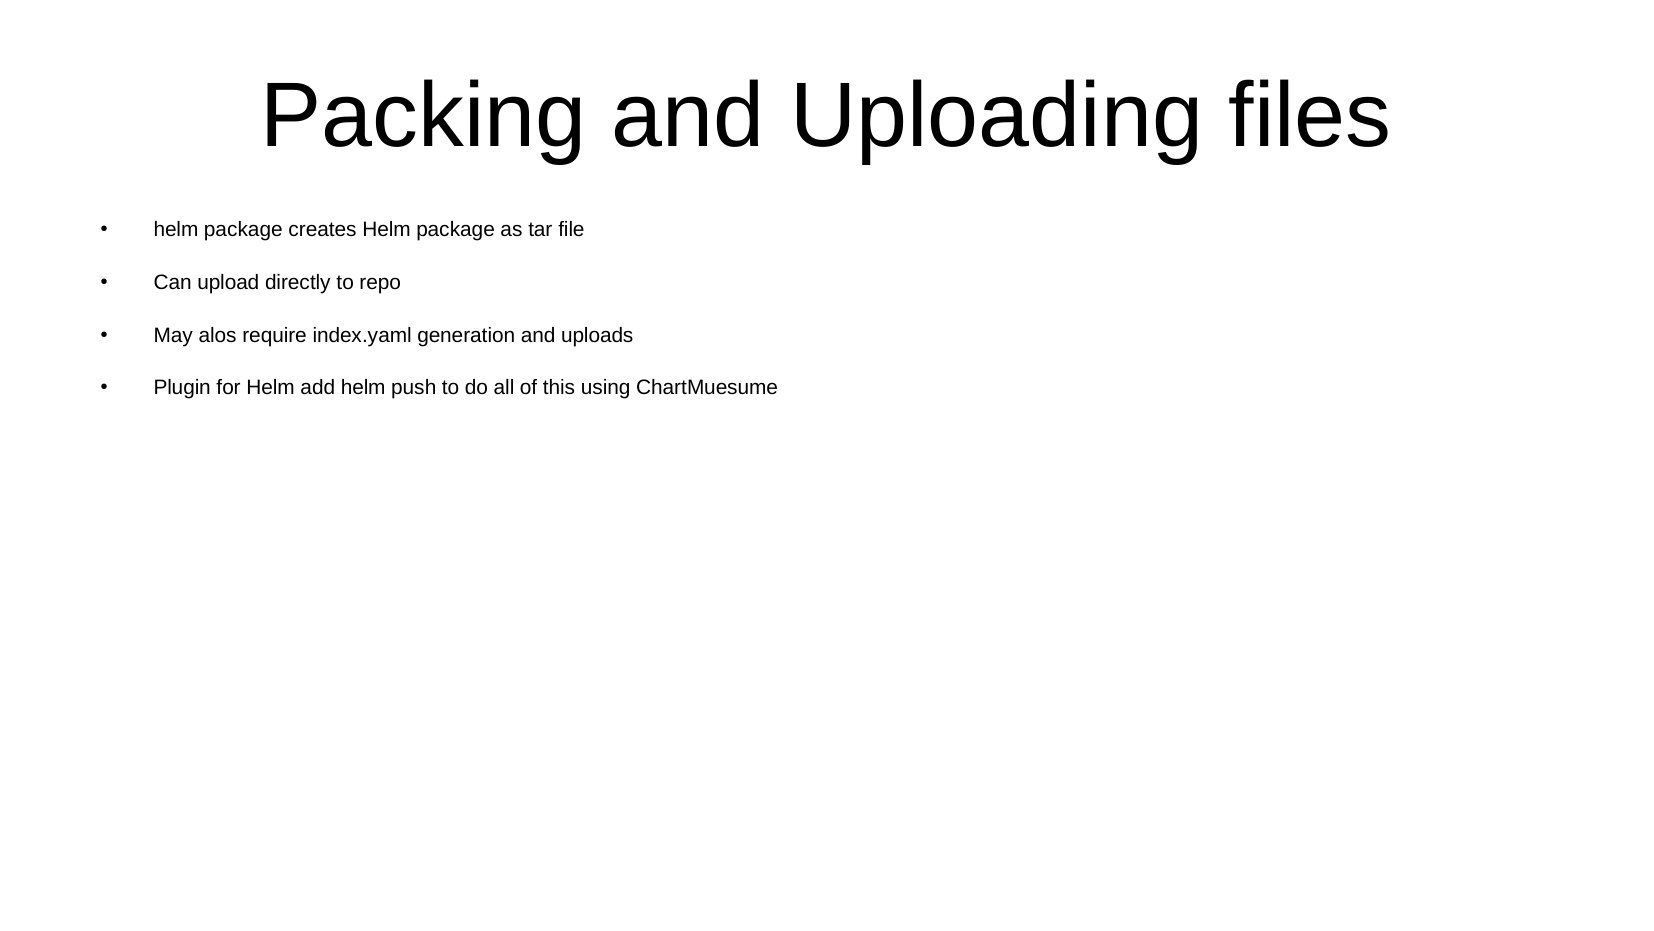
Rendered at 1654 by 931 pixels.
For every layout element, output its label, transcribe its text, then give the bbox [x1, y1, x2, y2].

list helm package creates Helm package as tar file Can upload directly to repo May alos require index.yaml generation and uploads Plugin for Helm add helm push to do all of this using ChartMuesume [82, 217, 1571, 901]
title Packing and Uploading files [82, 37, 1571, 193]
